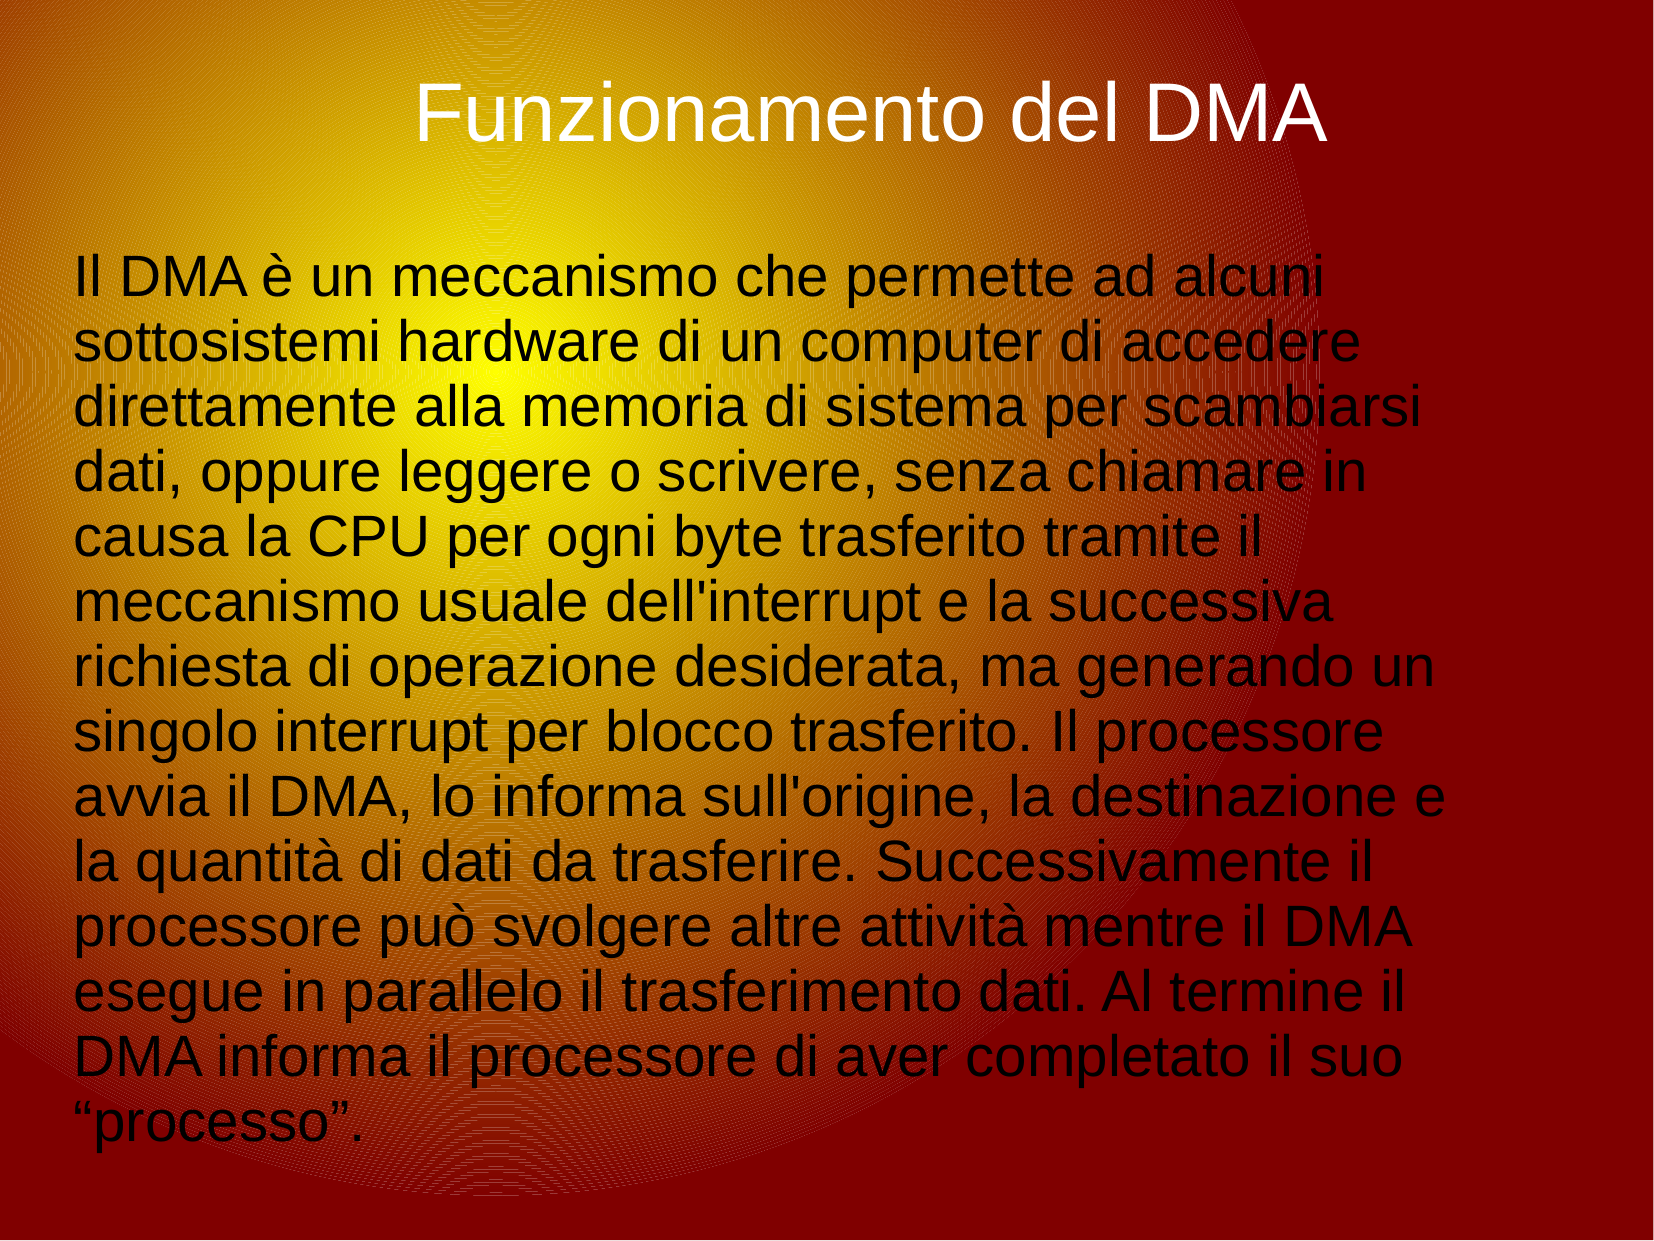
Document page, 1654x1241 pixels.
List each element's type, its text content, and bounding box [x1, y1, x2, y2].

text_box Il DMA è un meccanismo che permette ad alcuni sottosistemi hardware di un computer di accedere direttamente alla memoria di sistema per scambiarsi dati, oppure leggere o scrivere, senza chiamare in causa la CPU per ogni byte trasferito tramite il meccanismo usuale dell'interrupt e la successiva richiesta di operazione desiderata, ma generando un singolo interrupt per blocco trasferito. Il processore avvia il DMA, lo informa sull'origine, la destinazione e la quantità di dati da trasferire. Successivamente il processore può svolgere altre attività mentre il DMA esegue in parallelo il trasferimento dati. Al termine il DMA informa il processore di aver completato il suo “processo”. [59, 236, 1477, 1162]
text_box Funzionamento del DMA [383, 59, 1359, 167]
